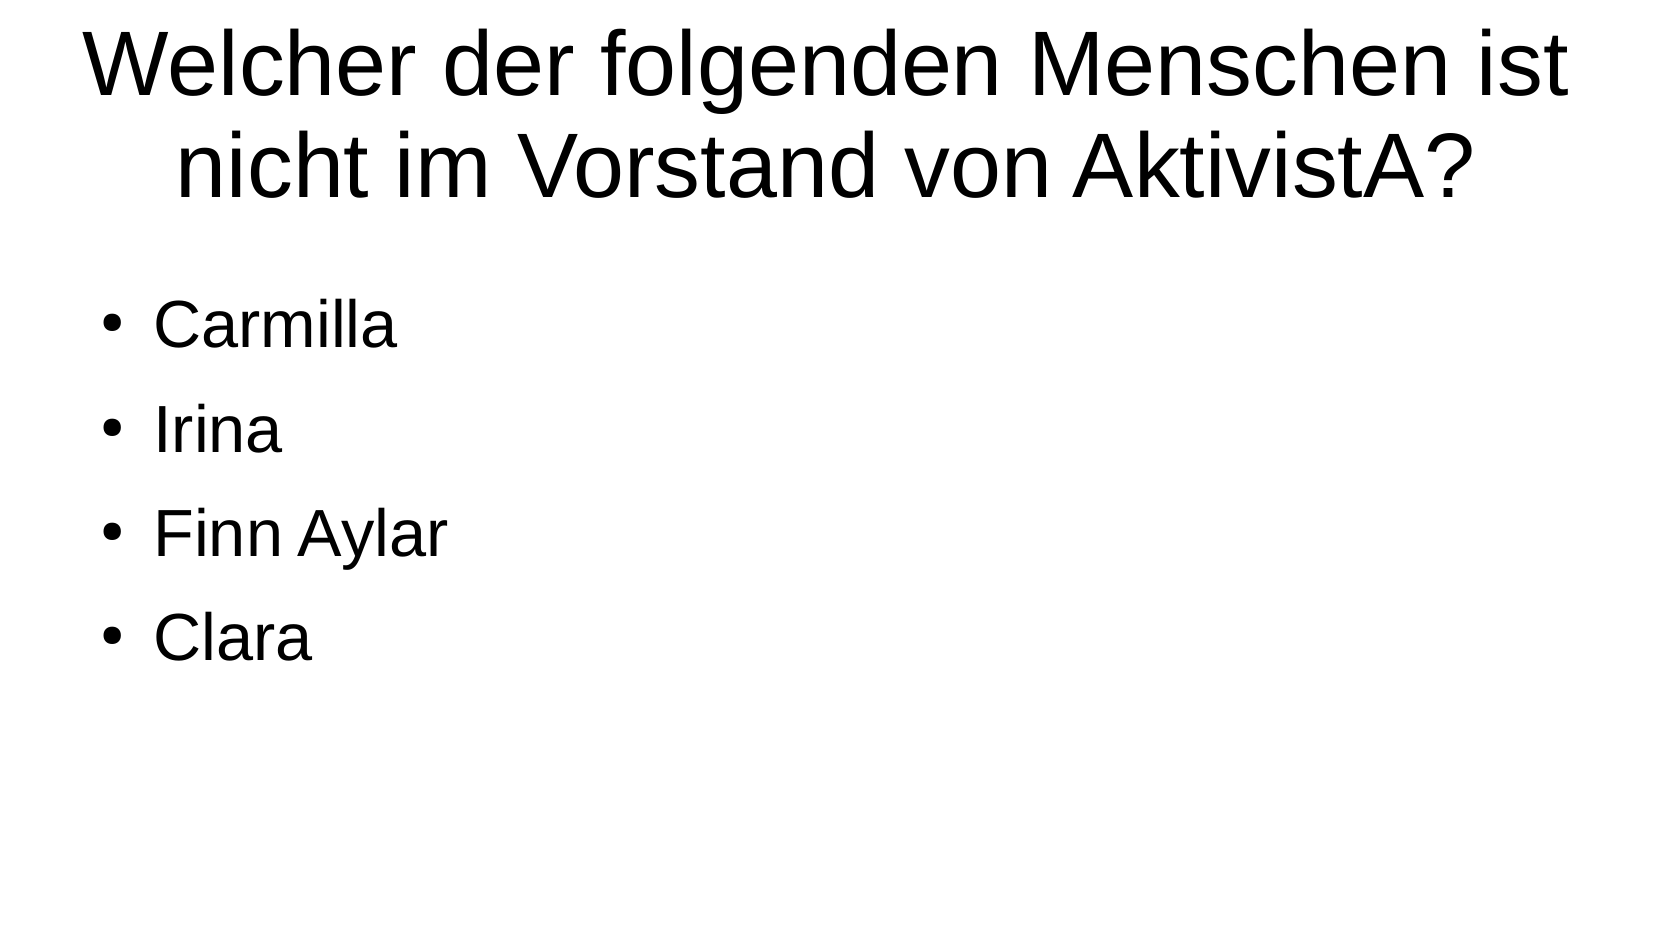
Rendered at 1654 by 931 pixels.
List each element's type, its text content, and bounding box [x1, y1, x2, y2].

list Carmilla Irina Finn Aylar Clara [82, 287, 1571, 827]
title Welcher der folgenden Menschen ist nicht im Vorstand von AktivistA? [82, 12, 1571, 218]
